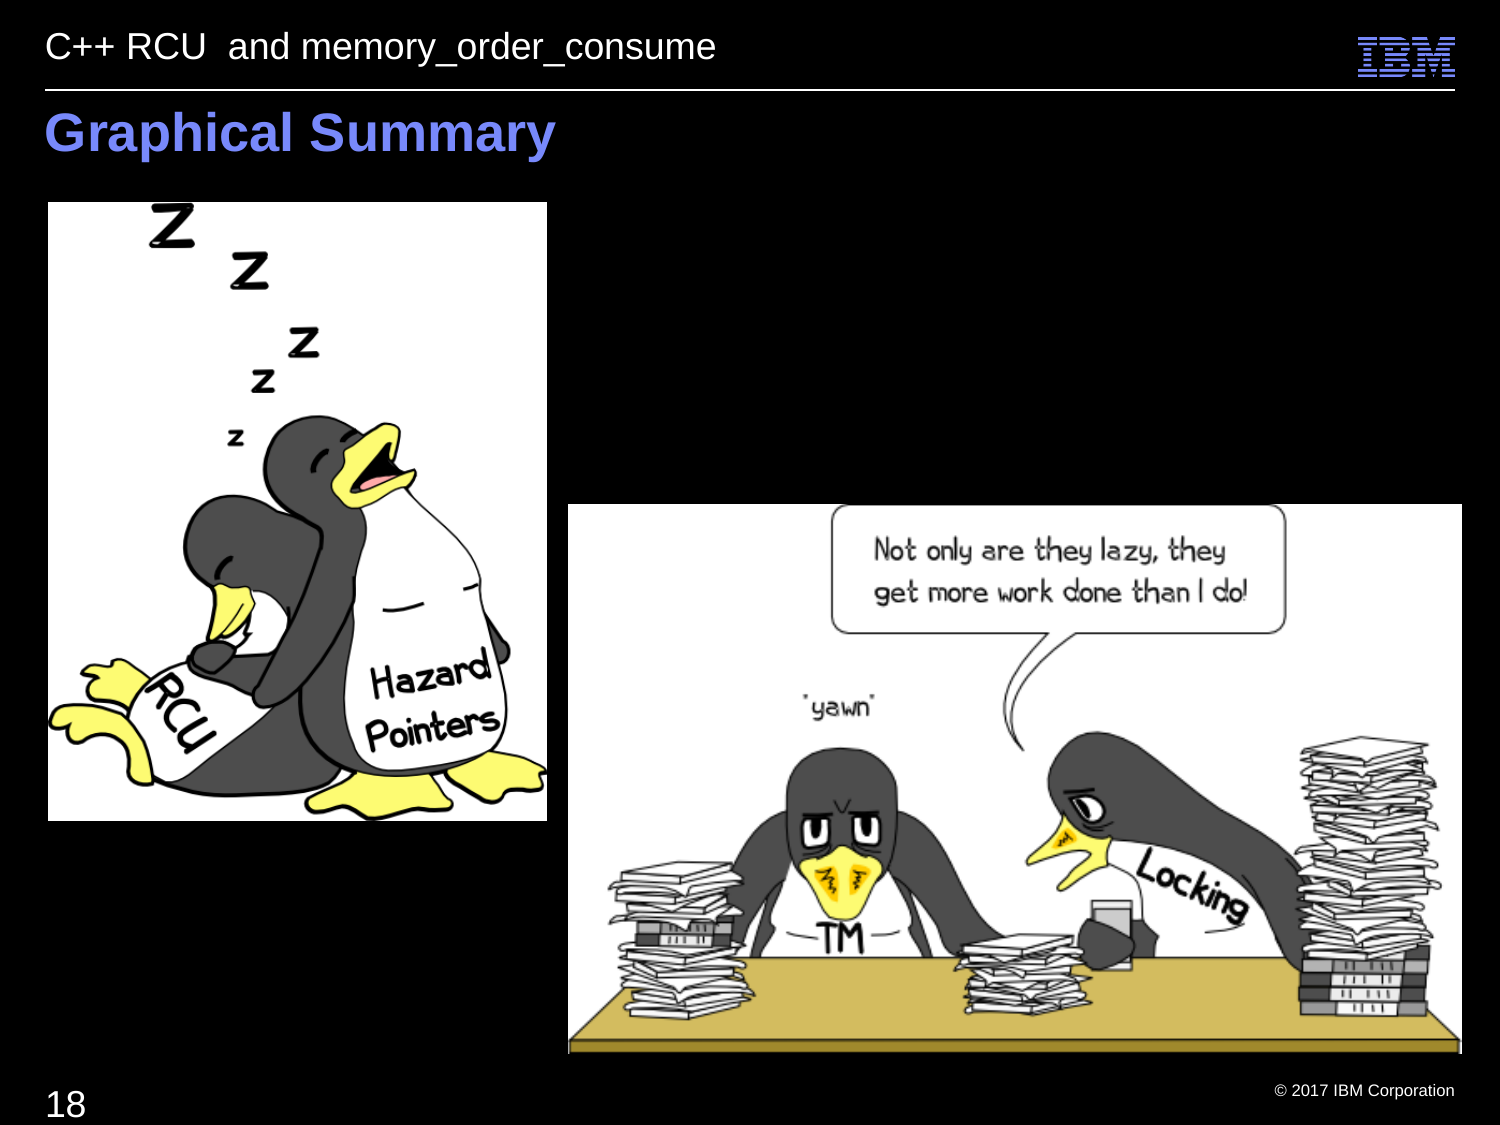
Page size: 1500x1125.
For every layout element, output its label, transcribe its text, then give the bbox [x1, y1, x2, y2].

picture [1358, 37, 1455, 77]
title Graphical Summary [29, 97, 1455, 203]
picture [48, 202, 547, 821]
picture [568, 504, 1462, 1054]
